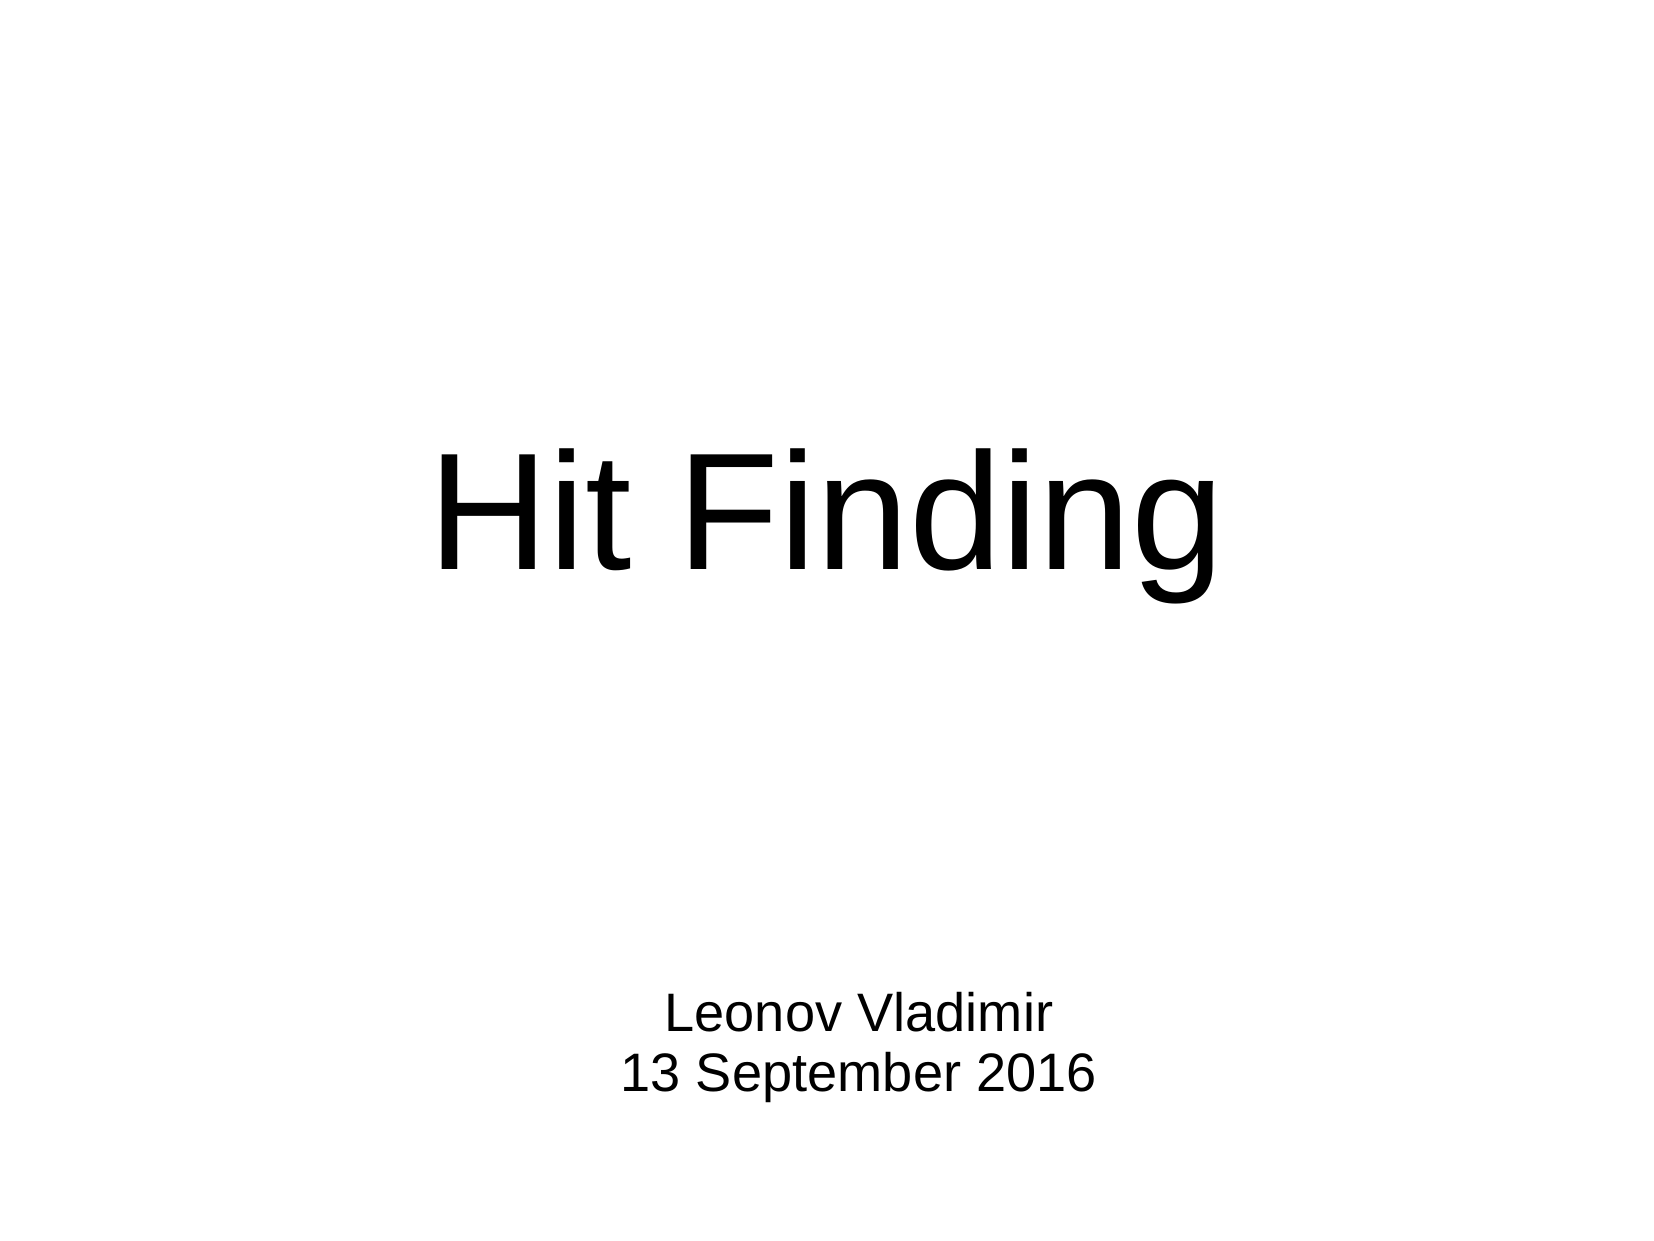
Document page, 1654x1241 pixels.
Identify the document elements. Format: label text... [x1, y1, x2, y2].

text_box Leonov Vladimir 13 September 2016 [525, 975, 1194, 1241]
title Hit Finding [82, 407, 1571, 616]
